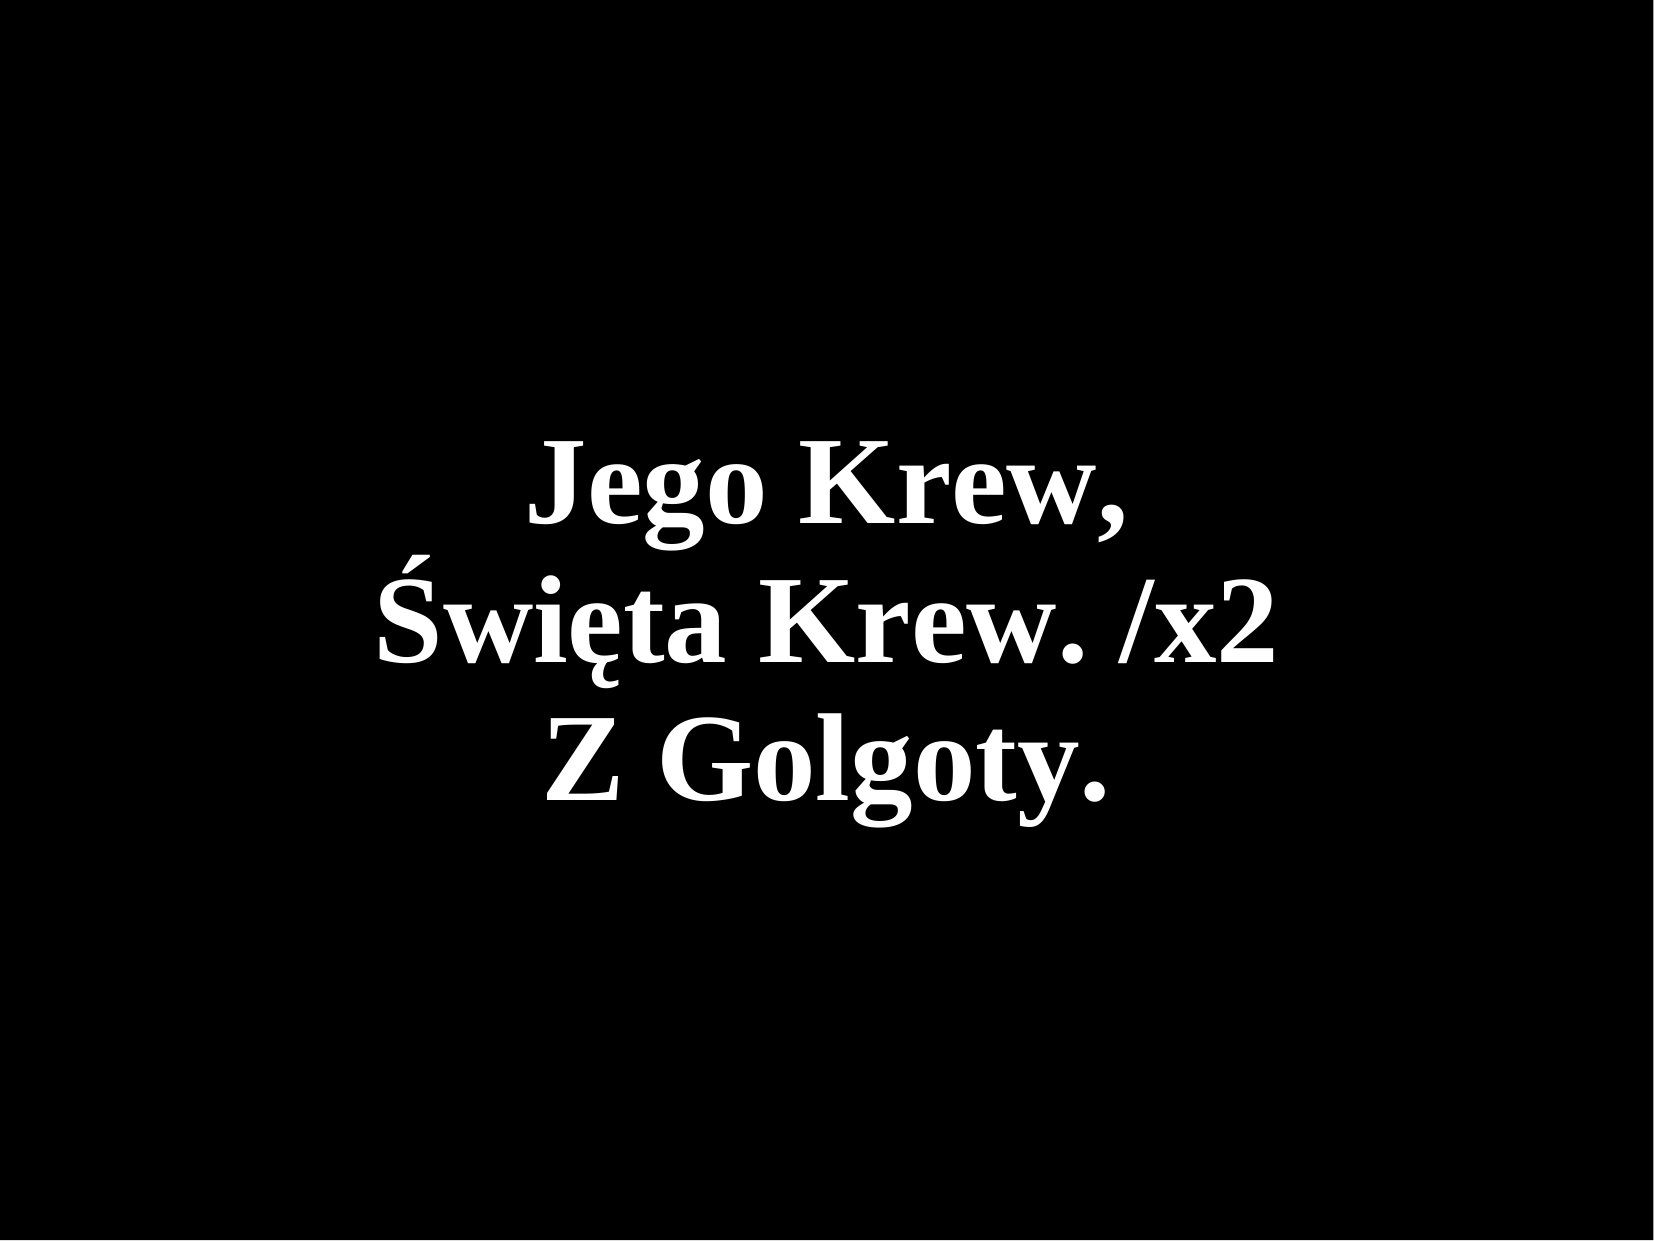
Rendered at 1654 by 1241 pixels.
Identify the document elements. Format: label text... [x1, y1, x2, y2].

title Jego Krew, Święta Krew. /x2 Z Golgoty. [0, 0, 1654, 1241]
